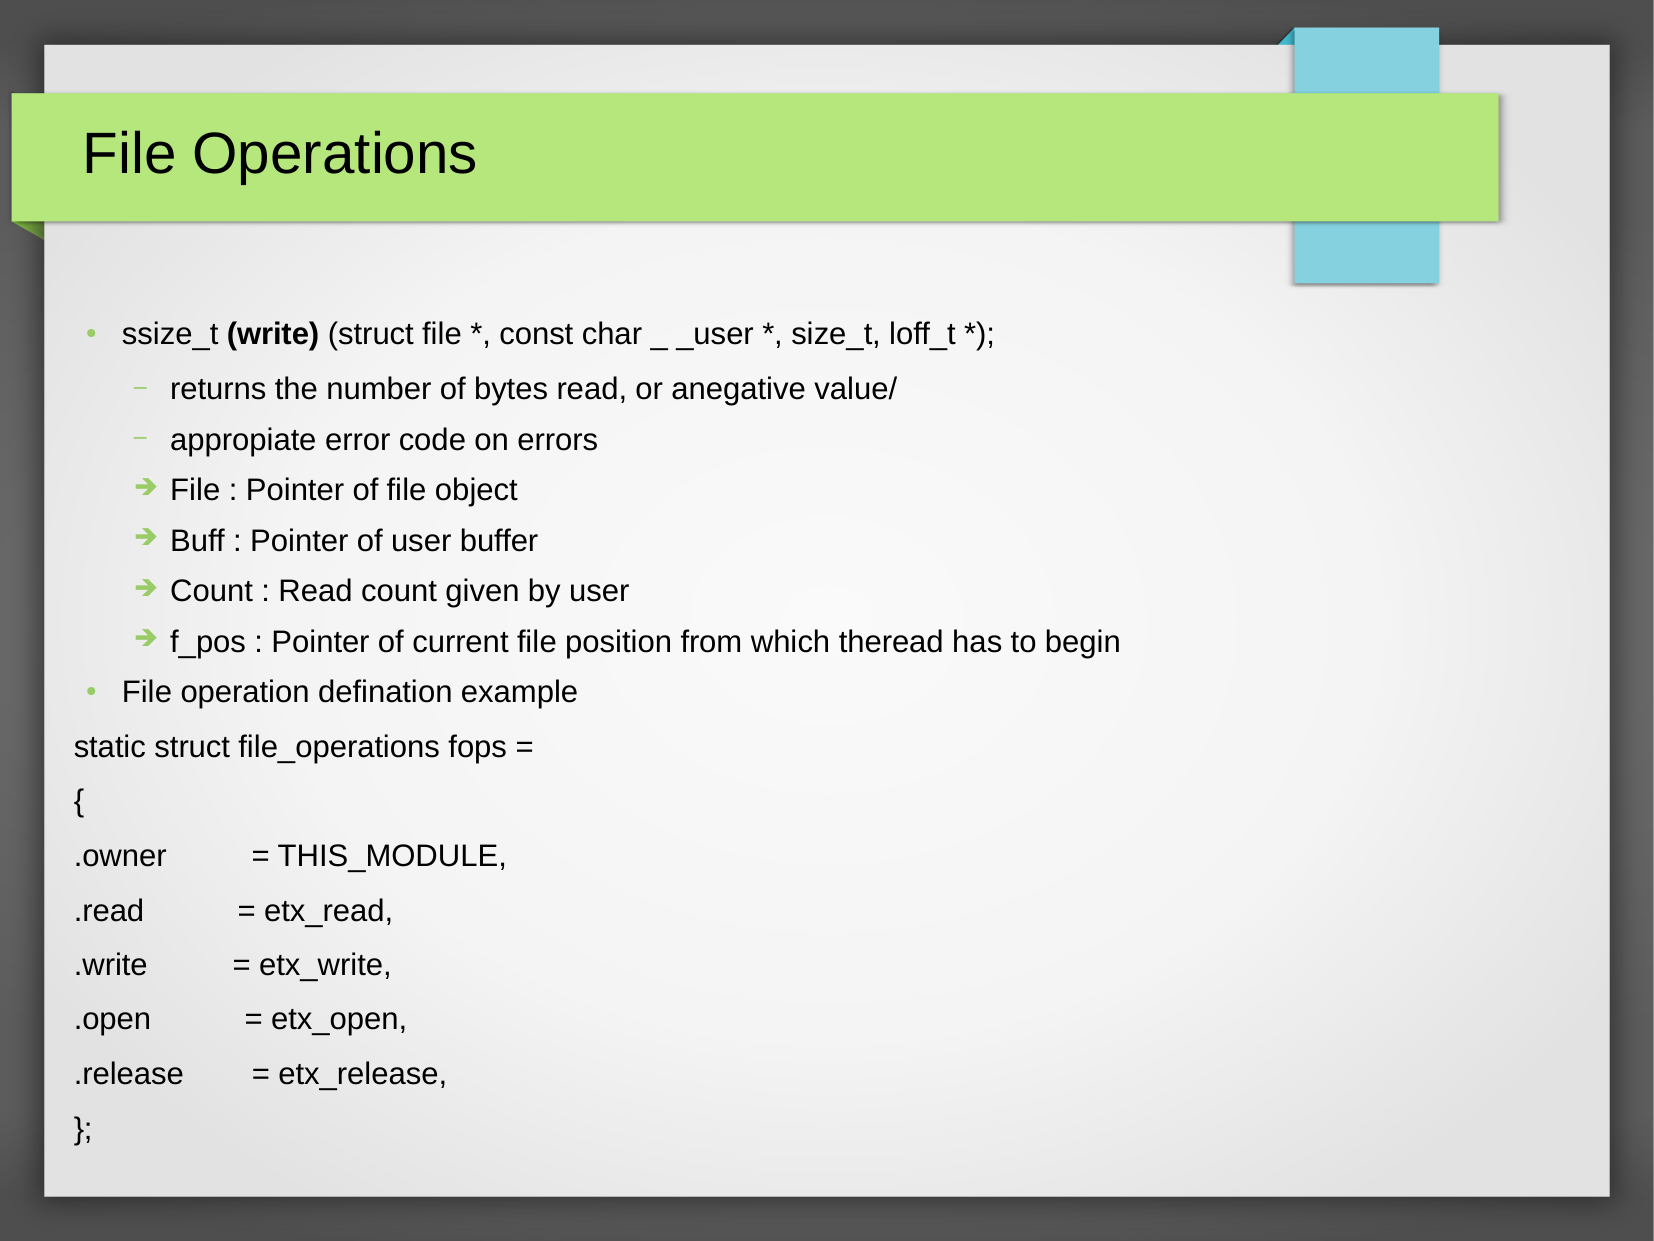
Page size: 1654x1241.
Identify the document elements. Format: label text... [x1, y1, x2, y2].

list ssize_t (write) (struct file *, const char _ _user *, size_t, loff_t *); returns the number of bytes read, or anegative value/ appropiate error code on errors File : Pointer of file object Buff : Pointer of user buffer Count : Read count given by user f_pos : Pointer of current file position from which theread has to begin File operation defination example static struct file_operations fops = { .owner = THIS_MODULE, .read = etx_read, .write = etx_write, .open = etx_open, .release = etx_release, }; [73, 316, 1562, 1152]
title File Operations [82, 94, 1264, 213]
picture [0, 0, 1654, 1241]
